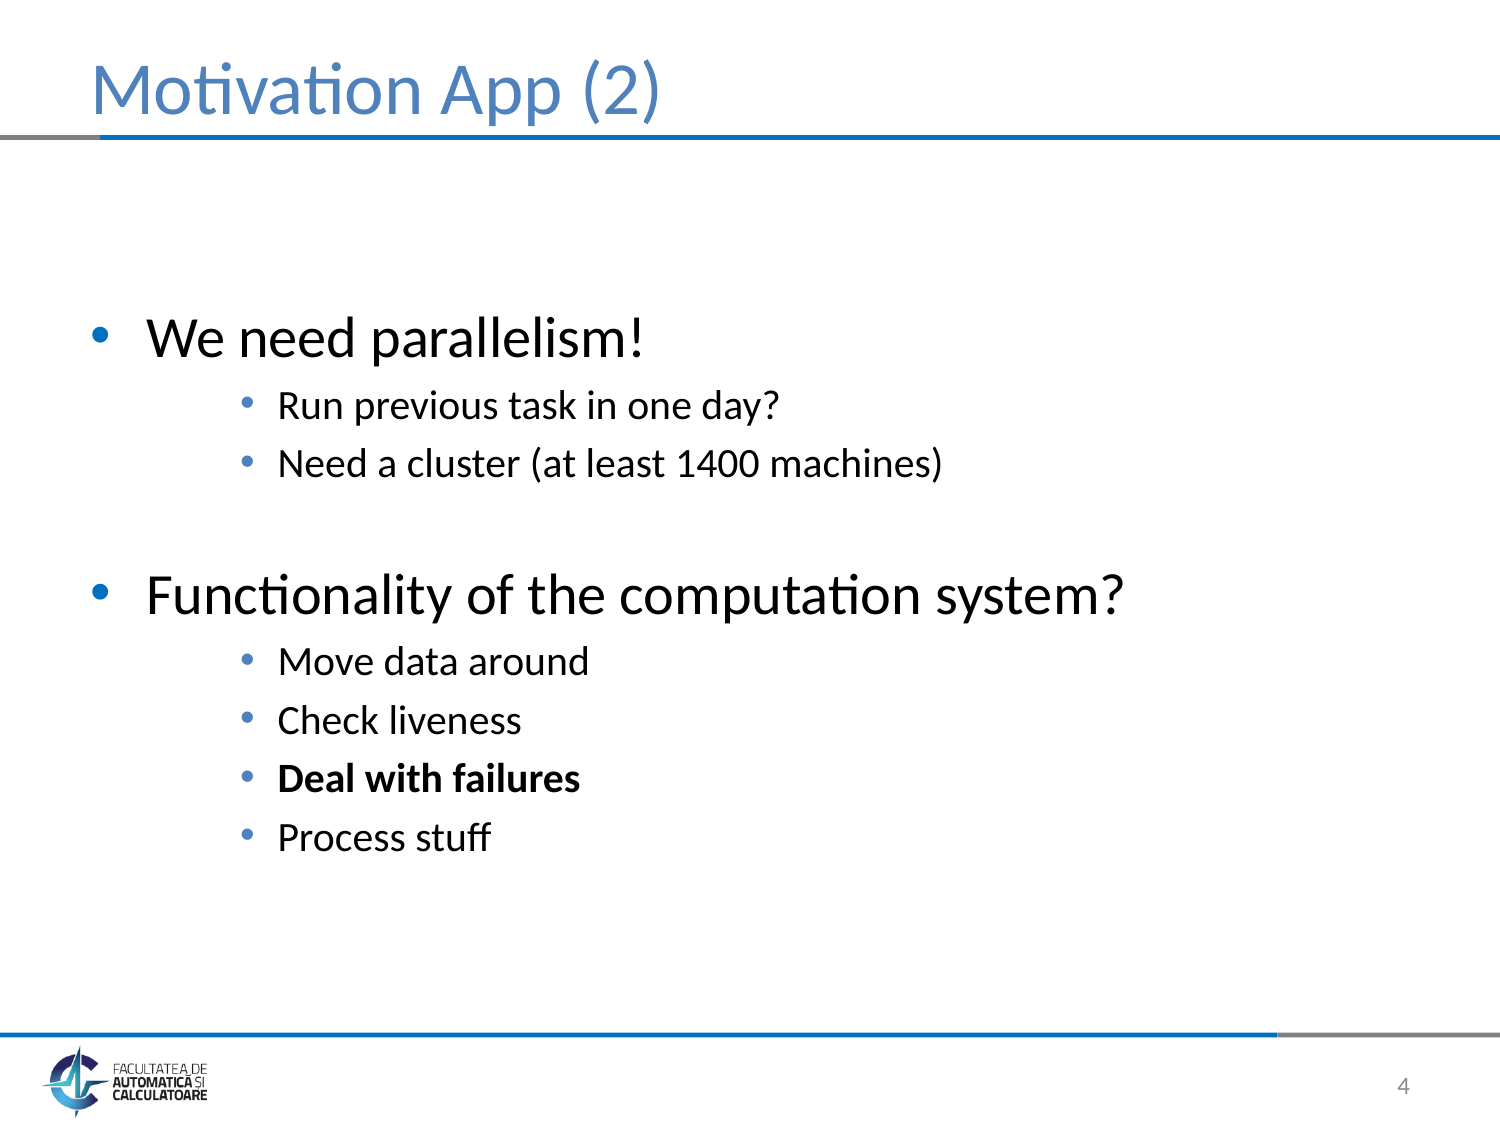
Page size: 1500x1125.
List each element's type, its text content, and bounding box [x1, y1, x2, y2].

list We need parallelism! Run previous task in one day? Need a cluster (at least 1400 machines) Functionality of the computation system? Move data around Check liveness Deal with failures Process stuff [75, 184, 1425, 975]
title Motivation App (2) [75, 30, 1425, 138]
picture [41, 1045, 207, 1118]
